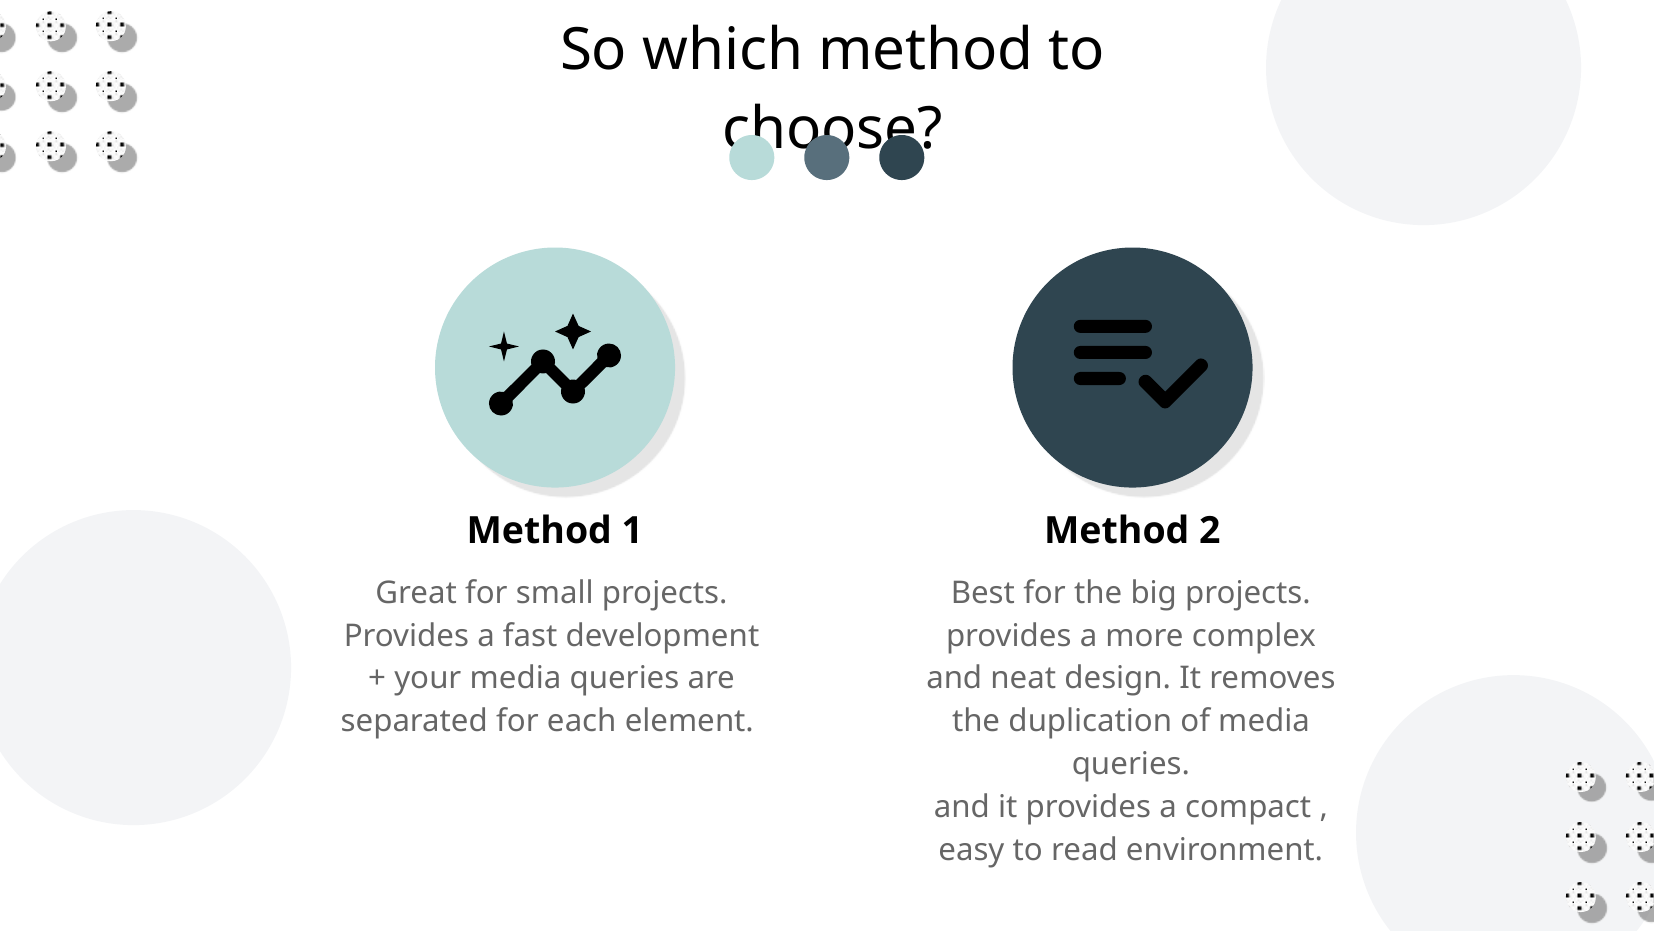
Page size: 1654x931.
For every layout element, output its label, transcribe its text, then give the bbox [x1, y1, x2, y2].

picture [1057, 277, 1221, 441]
picture [480, 292, 631, 443]
picture [1625, 761, 1654, 792]
picture [1625, 881, 1654, 912]
picture [0, 134, 7, 159]
picture [1565, 821, 1596, 853]
text_box Method 2 [1027, 496, 1238, 562]
picture [95, 131, 127, 162]
picture [0, 74, 6, 99]
picture [1625, 821, 1654, 853]
picture [1565, 882, 1596, 913]
picture [95, 11, 126, 42]
text_box [1012, 247, 1253, 488]
text_box [804, 135, 850, 181]
picture [0, 14, 6, 39]
picture [35, 131, 67, 162]
picture [35, 71, 66, 102]
text_box So which method to choose? [427, 0, 1238, 151]
picture [35, 11, 66, 42]
text_box Great for small projects. Provides a fast development + your media queries are separated for each element. [316, 562, 788, 834]
text_box Method 1 [450, 496, 661, 562]
text_box [729, 135, 775, 181]
text_box [879, 135, 925, 181]
picture [1565, 761, 1596, 793]
picture [95, 71, 126, 102]
text_box Best for the big projects. provides a more complex and neat design. It removes the duplication of media queries. and it provides a compact , easy to read environment. [900, 562, 1363, 877]
text_box [435, 247, 676, 488]
